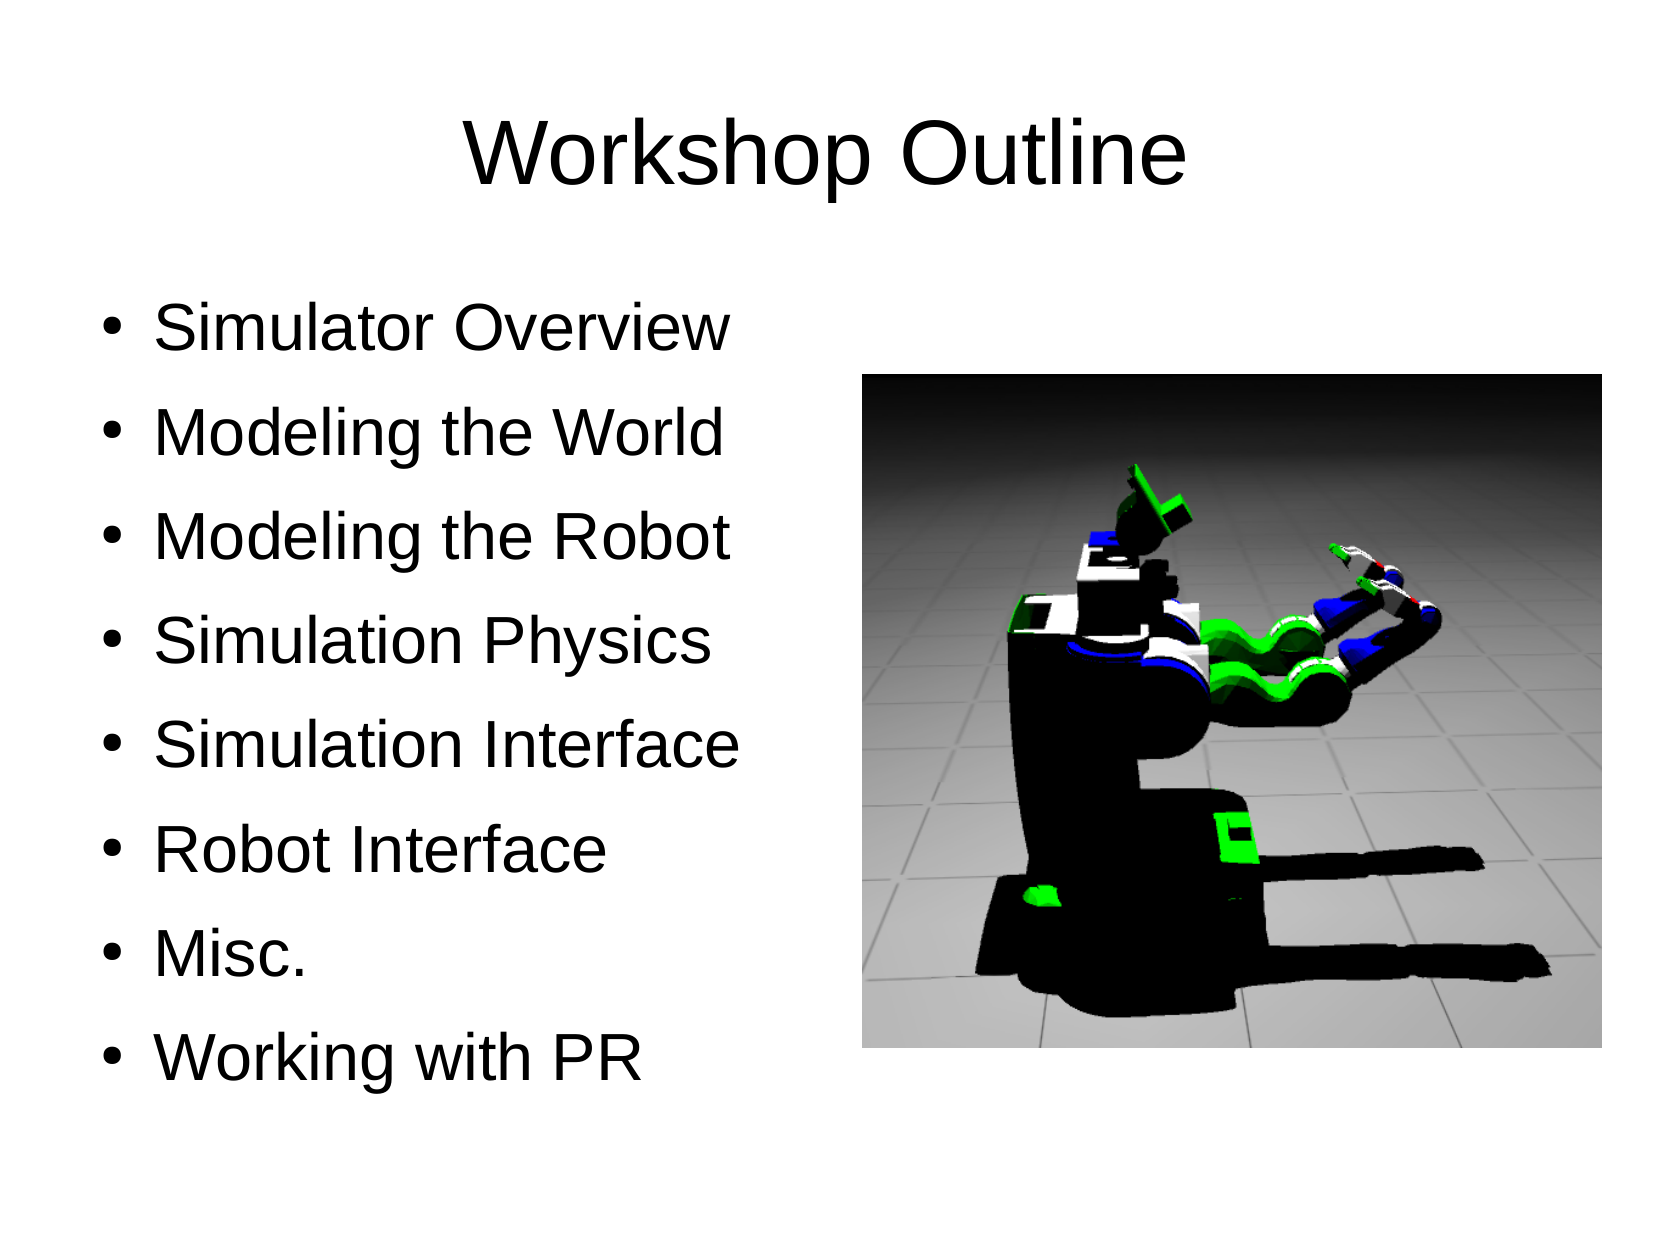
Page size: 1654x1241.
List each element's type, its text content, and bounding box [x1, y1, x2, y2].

title Workshop Outline [82, 56, 1571, 250]
picture [862, 374, 1602, 1048]
list Simulator Overview Modeling the World Modeling the Robot Simulation Physics Simulation Interface Robot Interface Misc. Working with PR [82, 290, 1571, 1201]
